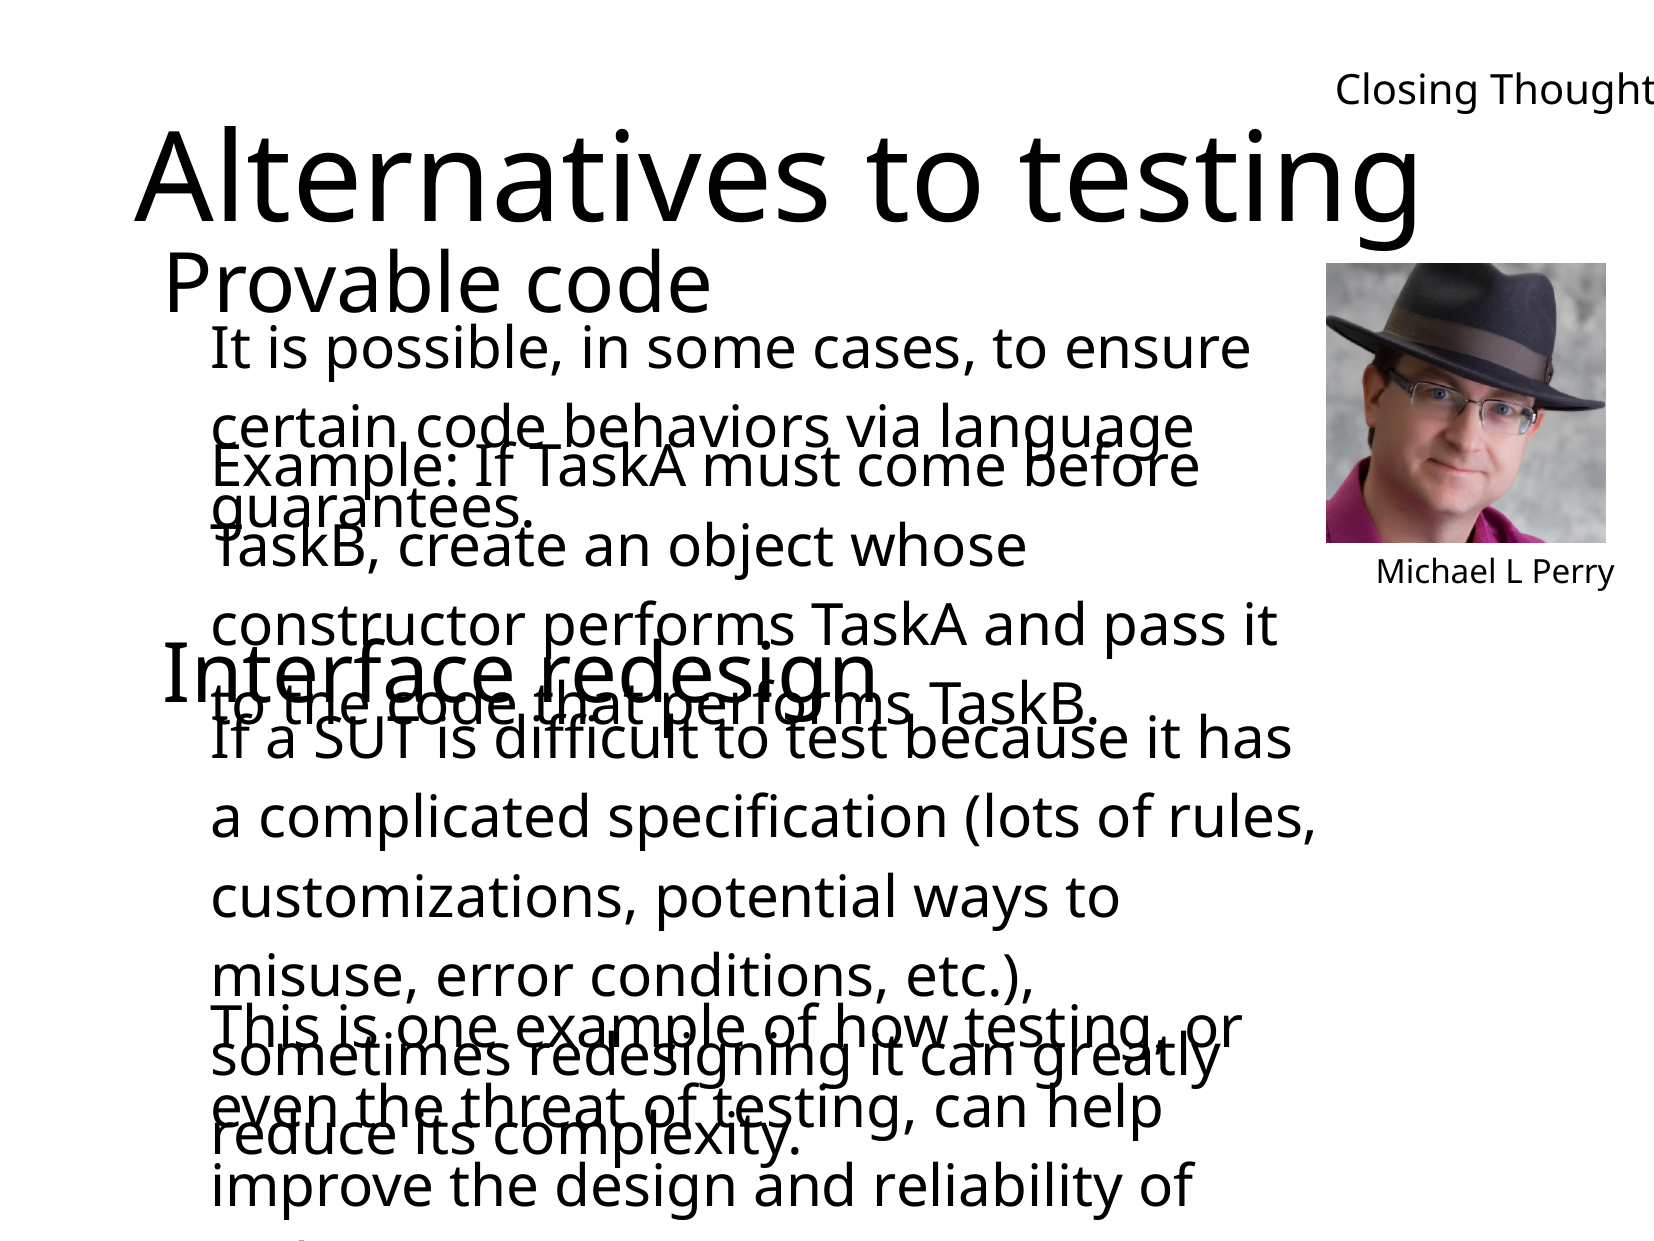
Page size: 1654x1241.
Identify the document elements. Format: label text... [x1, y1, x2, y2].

text_box Alternatives to testing [120, 80, 1508, 211]
picture [1326, 263, 1606, 543]
text_box It is possible, in some cases, to ensure certain code behaviors via language guarantees. [195, 308, 1326, 417]
text_box Interface redesign [148, 605, 1411, 697]
text_box Closing Thoughts [1320, 51, 1603, 106]
text_box Provable code [148, 215, 1411, 308]
text_box This is one example of how testing, or even the threat of testing, can help improve the design and reliability of code. [195, 978, 1336, 1154]
text_box Michael L Perry [1360, 540, 1569, 586]
text_box If a SUT is difficult to test because it has a complicated specification (lots of rules, customizations, potential ways to misuse, error conditions, etc.), sometimes redesigning it can greatly reduce its complexity. [195, 697, 1336, 972]
text_box Example: If TaskA must come before TaskB, create an object whose constructor performs TaskA and pass it to the code that performs TaskB. [195, 417, 1336, 593]
